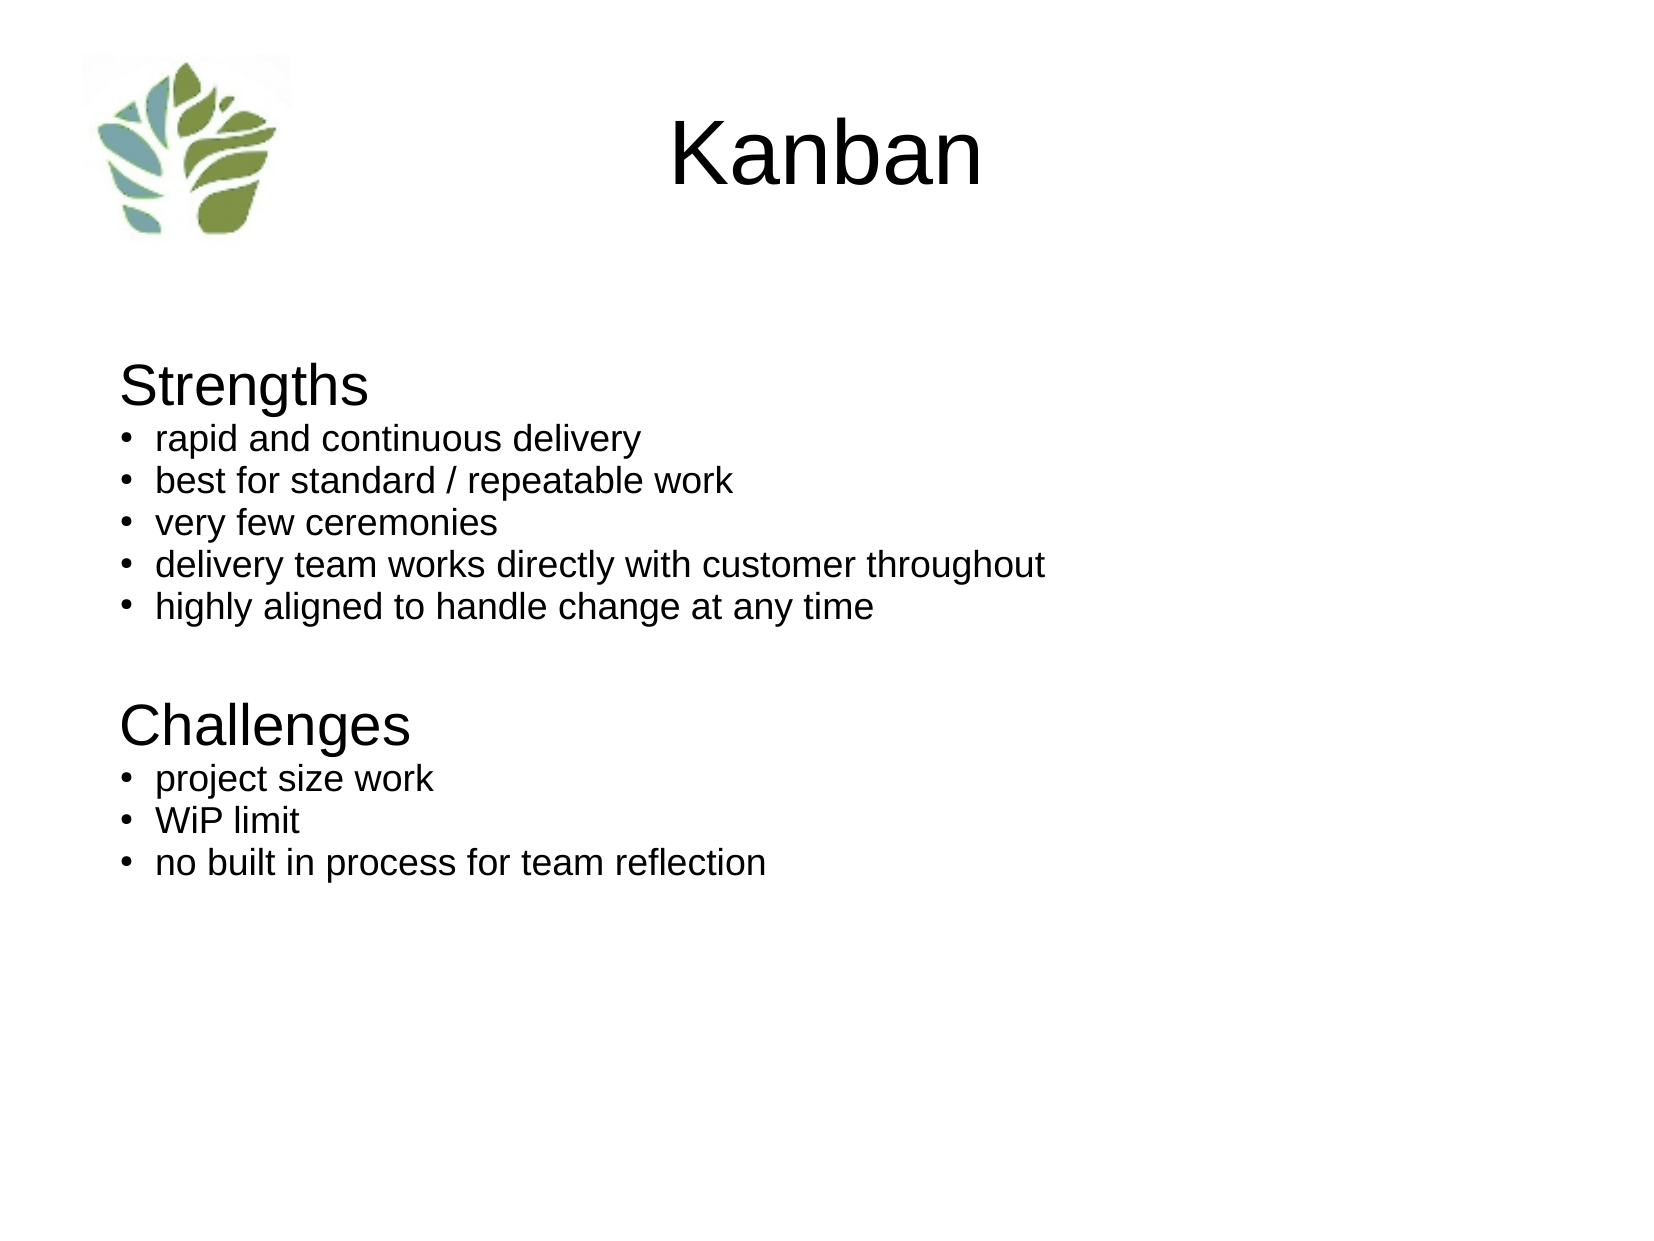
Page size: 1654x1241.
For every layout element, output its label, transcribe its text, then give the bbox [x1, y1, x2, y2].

picture [82, 49, 291, 258]
text_box Strengths rapid and continuous delivery best for standard / repeatable work very few ceremonies delivery team works directly with customer throughout highly aligned to handle change at any time Challenges project size work WiP limit no built in process for team reflection [105, 345, 1479, 967]
title Kanban [291, 49, 1571, 257]
